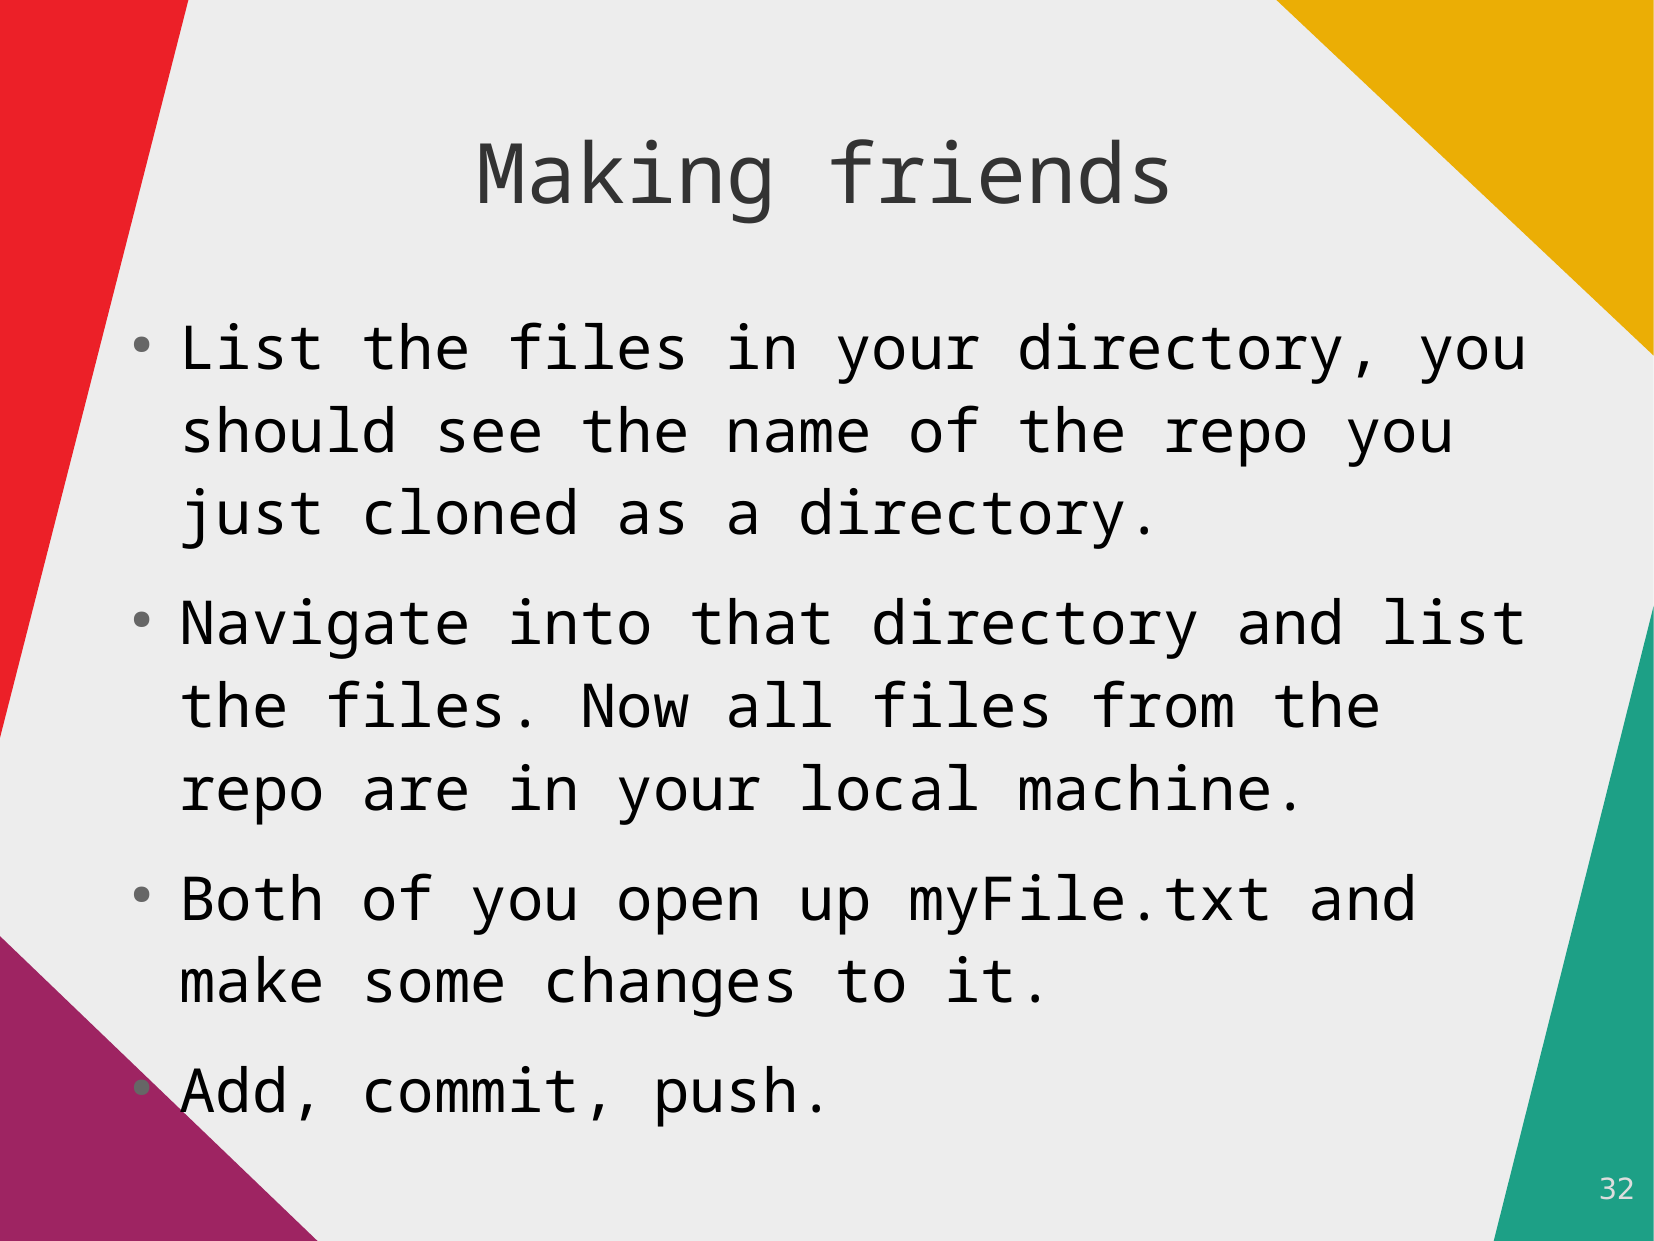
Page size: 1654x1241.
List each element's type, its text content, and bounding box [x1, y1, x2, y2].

list List the files in your directory, you should see the name of the repo you just cloned as a directory. Navigate into that directory and list the files. Now all files from the repo are in your local machine. Both of you open up myFile.txt and make some changes to it. Add, commit, push. [114, 304, 1561, 1141]
title Making friends [114, 73, 1539, 271]
